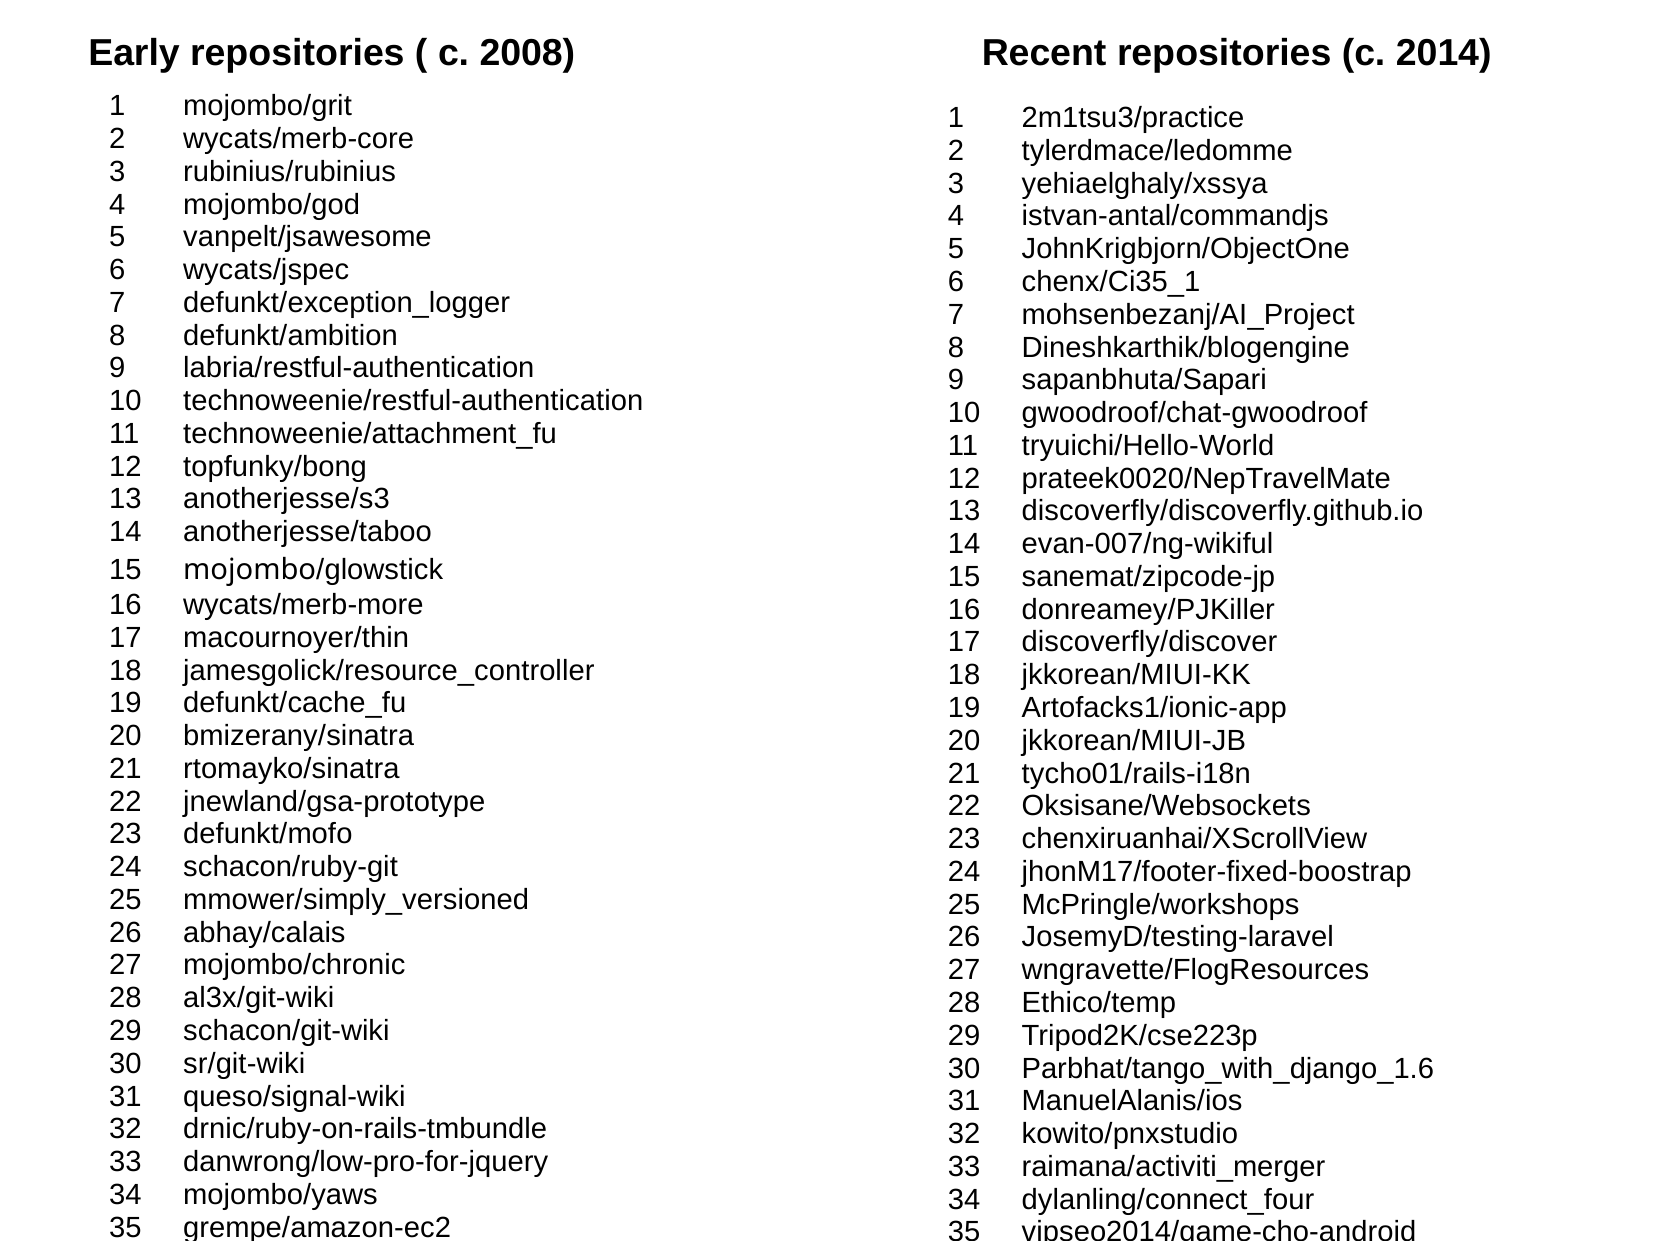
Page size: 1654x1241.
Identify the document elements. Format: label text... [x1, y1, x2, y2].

text_box Recent repositories (c. 2014) [967, 23, 1507, 81]
text_box Early repositories ( c. 2008) [73, 23, 591, 81]
text_box 1 mojombo/grit 2 wycats/merb-core 3 rubinius/rubinius 4 mojombo/god 5 vanpelt/jsawesome 6 wycats/jspec 7 defunkt/exception_logger 8 defunkt/ambition 9 labria/restful-authentication 10 technoweenie/restful-authentication 11 technoweenie/attachment_fu 12 topfunky/bong 13 anotherjesse/s3 14 anotherjesse/taboo 15 mojombo/glowstick 16 wycats/merb-more 17 macournoyer/thin 18 jamesgolick/resource_controller 19 defunkt/cache_fu 20 bmizerany/sinatra 21 rtomayko/sinatra 22 jnewland/gsa-prototype 23 defunkt/mofo 24 schacon/ruby-git 25 mmower/simply_versioned 26 abhay/calais 27 mojombo/chronic 28 al3x/git-wiki 29 schacon/git-wiki 30 sr/git-wiki 31 queso/signal-wiki 32 drnic/ruby-on-rails-tmbundle 33 danwrong/low-pro-for-jquery 34 mojombo/yaws 35 grempe/amazon-ec2 36 peterc/switchpipe 37 up_the_irons/ebay4r 38 wycats/merb-plugins 39 atmos/fitter_happier 40 brosner/oebfare 41 cristibalan/braid 42 evilchelu/braid 43 jnicklas/uploadcolumn 44 engineyard/eycap 45 chneukirchen/gitsum 46 brosner/django-mptt 47 technomancy/bus-scheme 48 Caged/groomlake 49 sevenwire/forgery 50 lazyatom/soup [94, 81, 660, 1241]
text_box 1 2m1tsu3/practice 2 tylerdmace/ledomme 3 yehiaelghaly/xssya 4 istvan-antal/commandjs 5 JohnKrigbjorn/ObjectOne 6 chenx/Ci35_1 7 mohsenbezanj/AI_Project 8 Dineshkarthik/blogengine 9 sapanbhuta/Sapari 10 gwoodroof/chat-gwoodroof 11 tryuichi/Hello-World 12 prateek0020/NepTravelMate 13 discoverfly/discoverfly.github.io 14 evan-007/ng-wikiful 15 sanemat/zipcode-jp 16 donreamey/PJKiller 17 discoverfly/discover 18 jkkorean/MIUI-KK 19 Artofacks1/ionic-app 20 jkkorean/MIUI-JB 21 tycho01/rails-i18n 22 Oksisane/Websockets 23 chenxiruanhai/XScrollView 24 jhonM17/footer-fixed-boostrap 25 McPringle/workshops 26 JosemyD/testing-laravel 27 wngravette/FlogResources 28 Ethico/temp 29 Tripod2K/cse223p 30 Parbhat/tango_with_django_1.6 31 ManuelAlanis/ios 32 kowito/pnxstudio 33 raimana/activiti_merger 34 dylanling/connect_four 35 vipseo2014/game-cho-android 36 dylanling/connect 37 analoq/temvoc 38 a554b554/algorithm-competition 39 a7657z/12306_2 40 scwuhao/jumpybloc 41 jjfine/post_mail 42 h4di/PROYEK-TKPPL 43 EXOgreen/TwitchBot 44 ericcarpenterle/creepcreep 45 pt1490/ubuntu-example 46 tstrimple/cookie-parser 47 AngAven/Pulse 48 lyc4n/lyc4n.github.io 49 drjwhut/elebldc 50 mivim/fosiness [933, 93, 1455, 1241]
